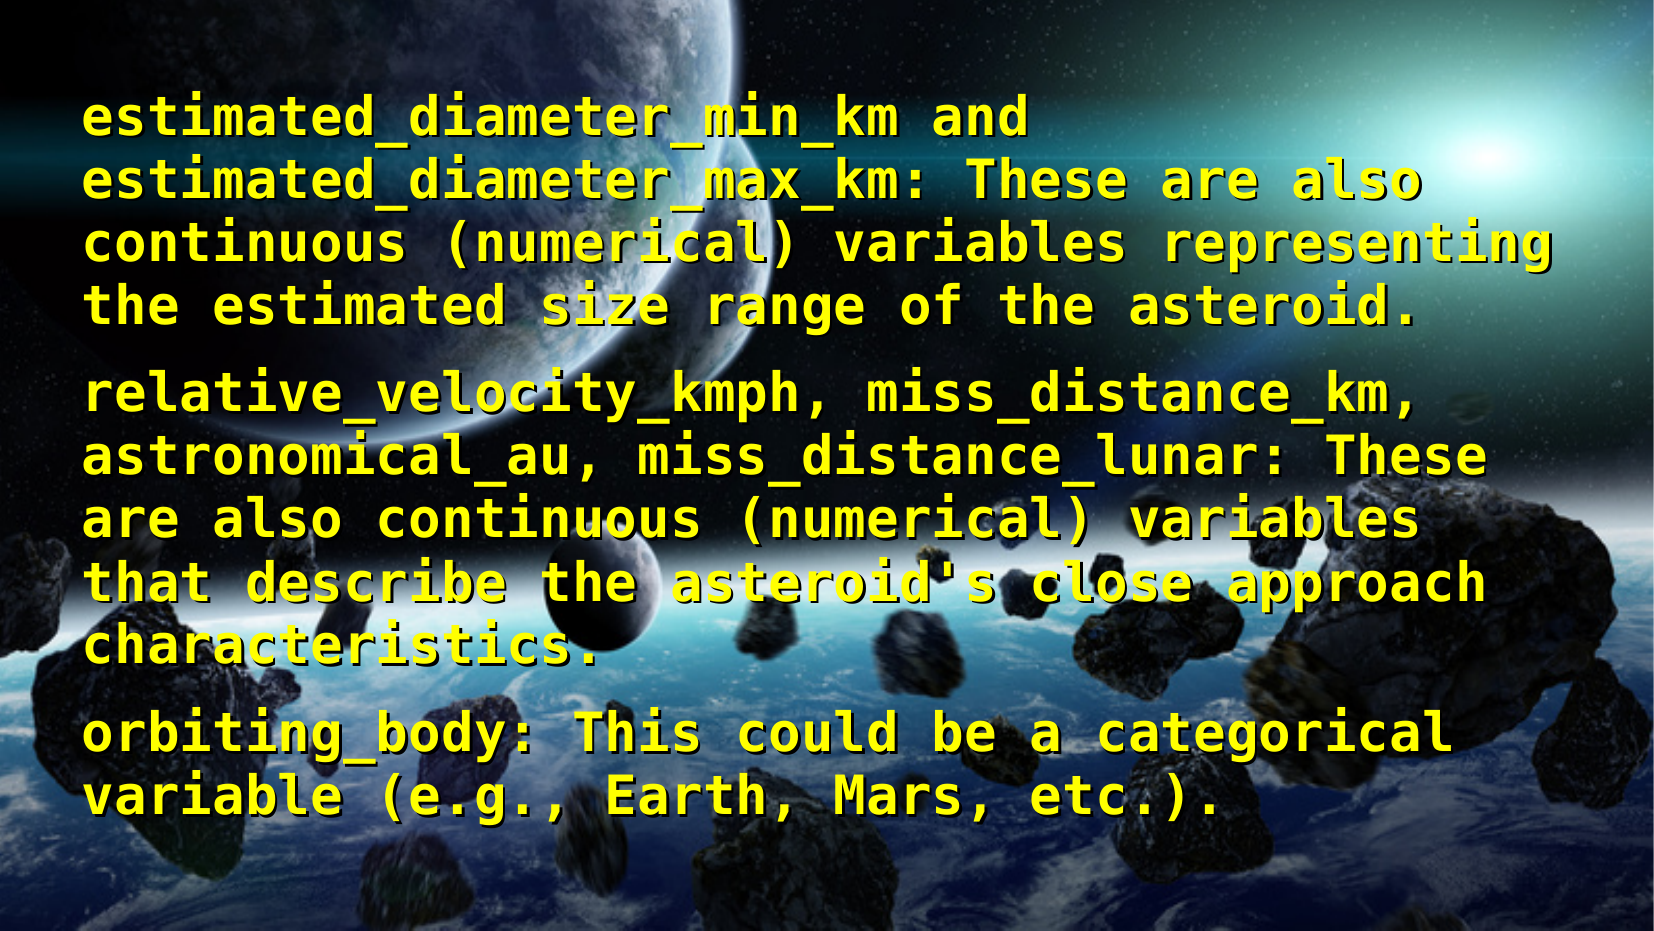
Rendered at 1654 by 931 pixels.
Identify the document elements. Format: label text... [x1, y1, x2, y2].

picture [0, 0, 1654, 931]
subtitle estimated_diameter_min_km and estimated_diameter_max_km: These are also continuous (numerical) variables representing the estimated size range of the asteroid. relative_velocity_kmph, miss_distance_km, astronomical_au, miss_distance_lunar: These are also continuous (numerical) variables that describe the asteroid's close approach characteristics. orbiting_body: This could be a categorical variable (e.g., Earth, Mars, etc.). [81, 84, 1571, 828]
